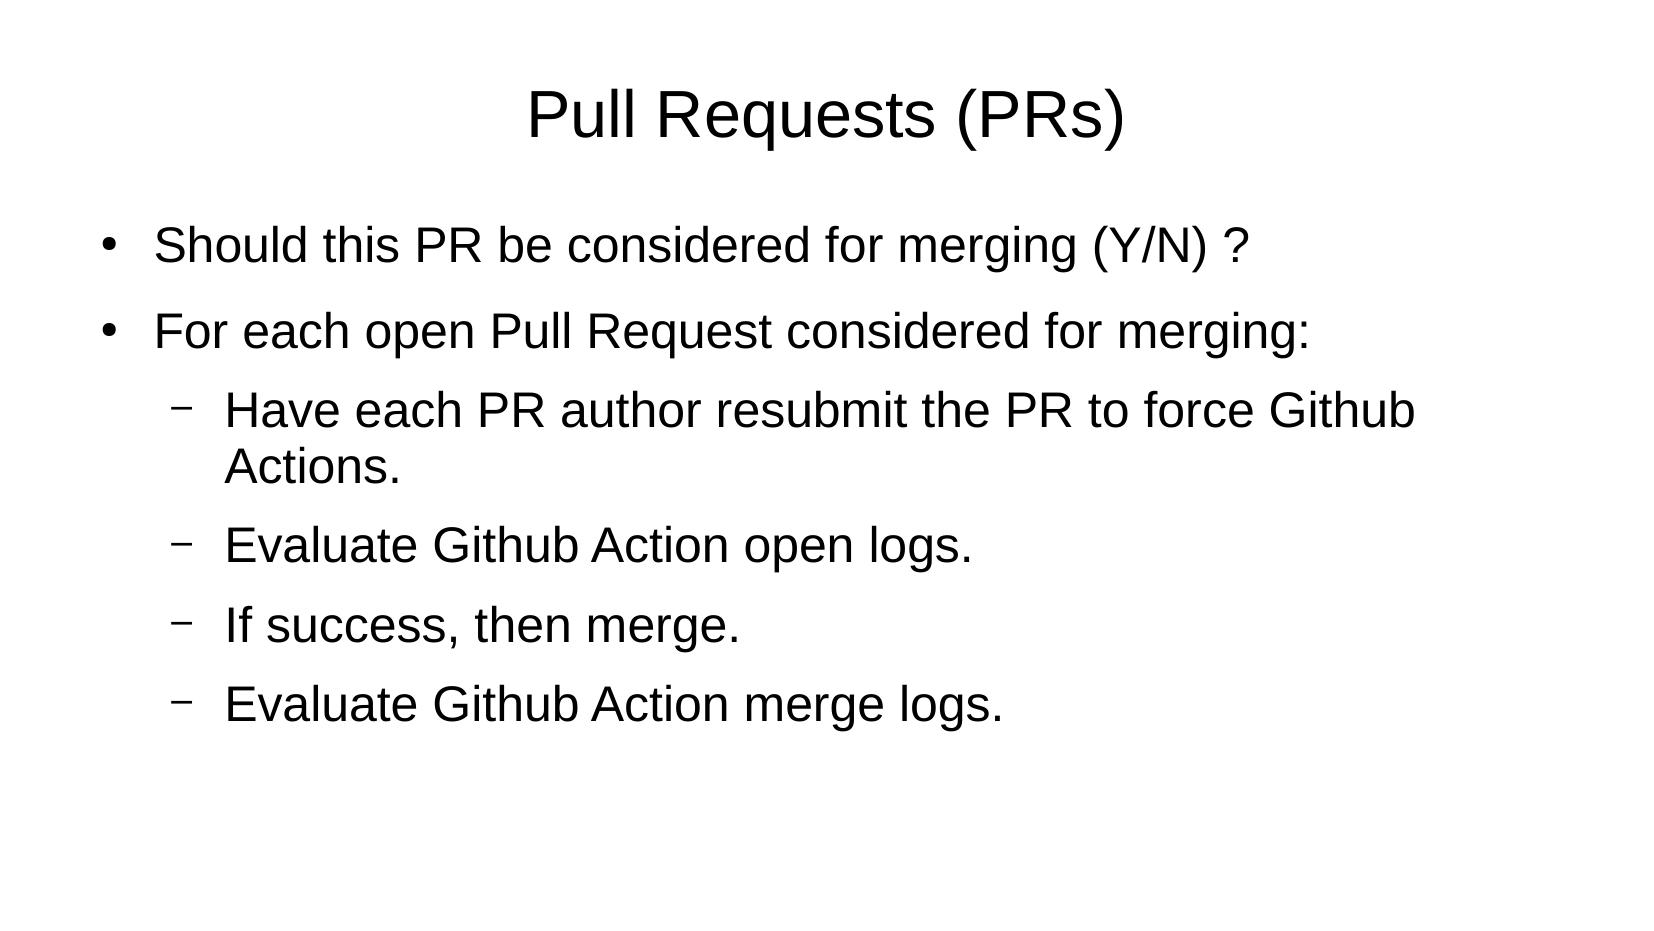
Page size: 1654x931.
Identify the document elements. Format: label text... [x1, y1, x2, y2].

title Pull Requests (PRs) [82, 37, 1571, 193]
list Should this PR be considered for merging (Y/N) ? For each open Pull Request considered for merging: Have each PR author resubmit the PR to force Github Actions. Evaluate Github Action open logs. If success, then merge. Evaluate Github Action merge logs. [82, 217, 1571, 758]
